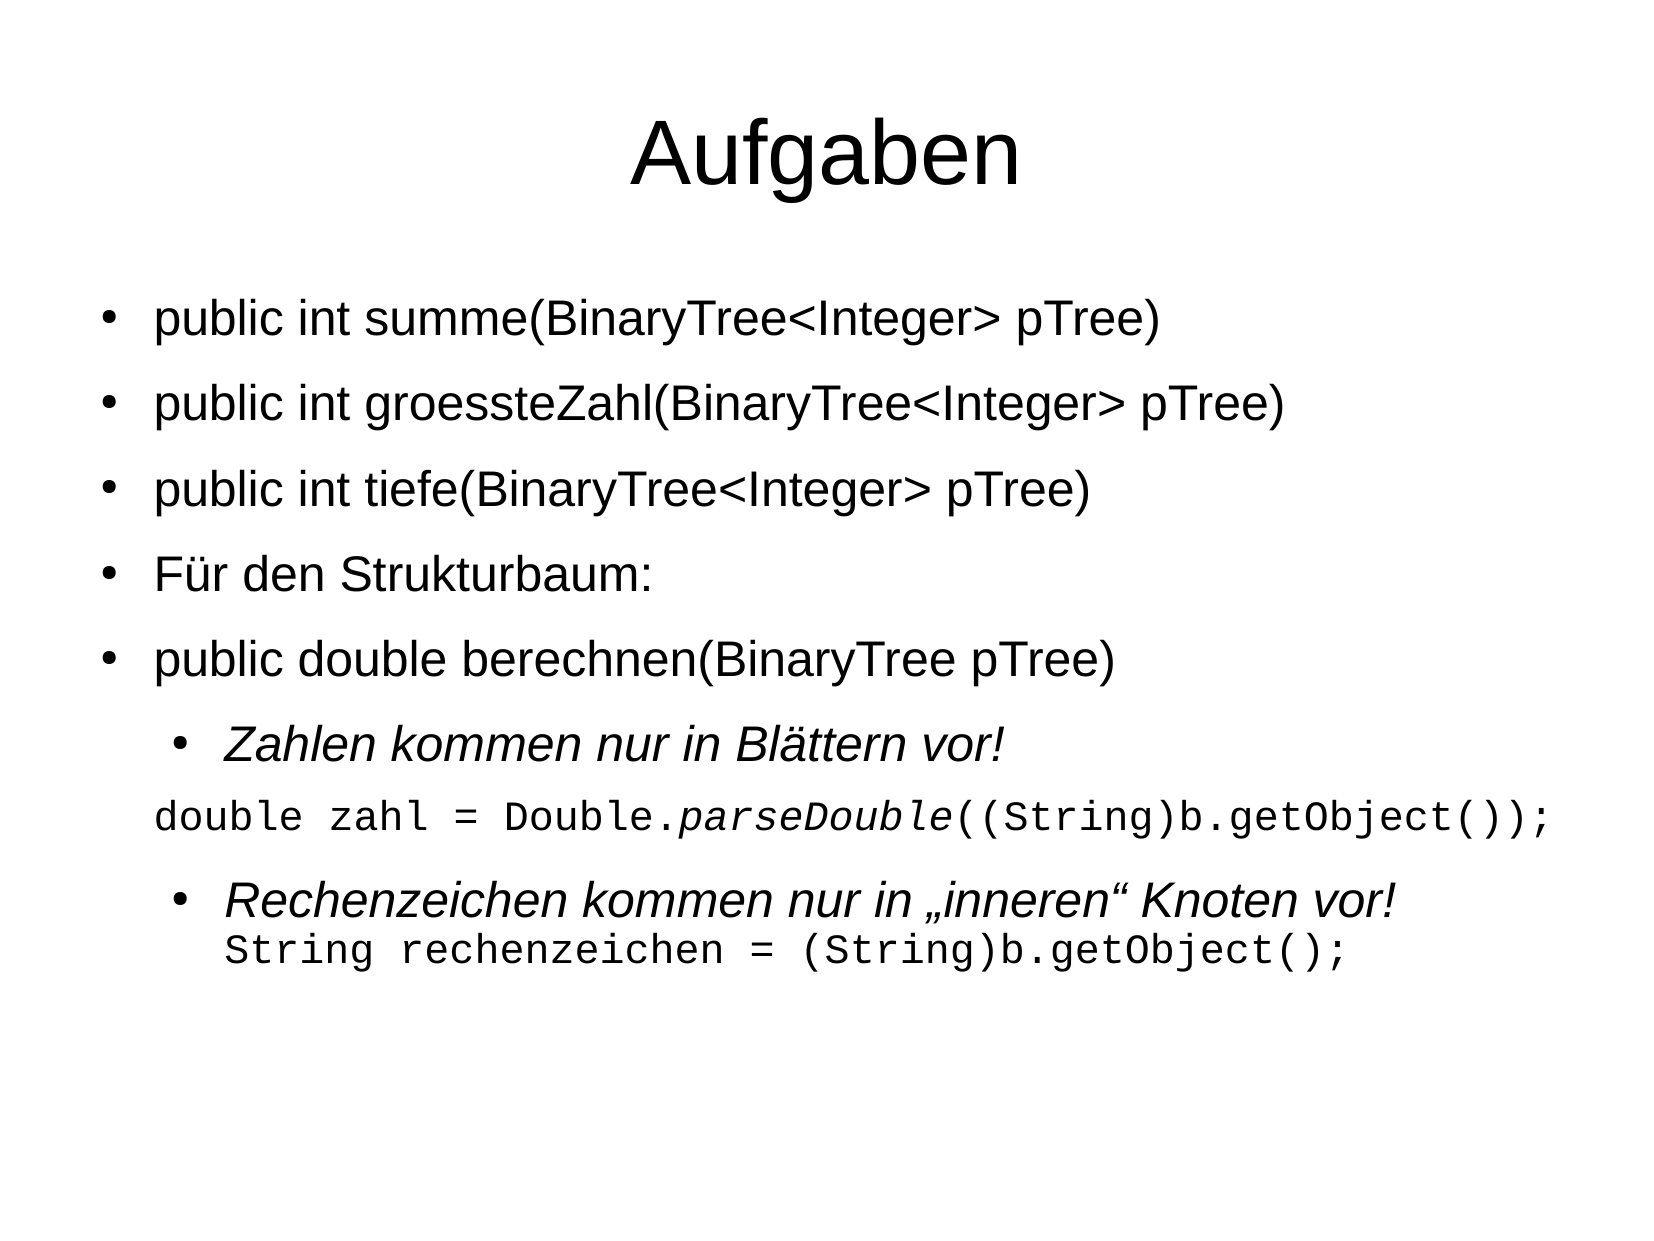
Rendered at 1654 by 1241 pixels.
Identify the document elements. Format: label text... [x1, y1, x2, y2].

title Aufgaben [82, 56, 1571, 250]
list public int summe(BinaryTree<Integer> pTree) public int groessteZahl(BinaryTree<Integer> pTree) public int tiefe(BinaryTree<Integer> pTree) Für den Strukturbaum: public double berechnen(BinaryTree pTree) Zahlen kommen nur in Blättern vor! double zahl = Double.parseDouble((String)b.getObject()); Rechenzeichen kommen nur in „inneren“ Knoten vor! String rechenzeichen = (String)b.getObject(); [82, 290, 1571, 1094]
